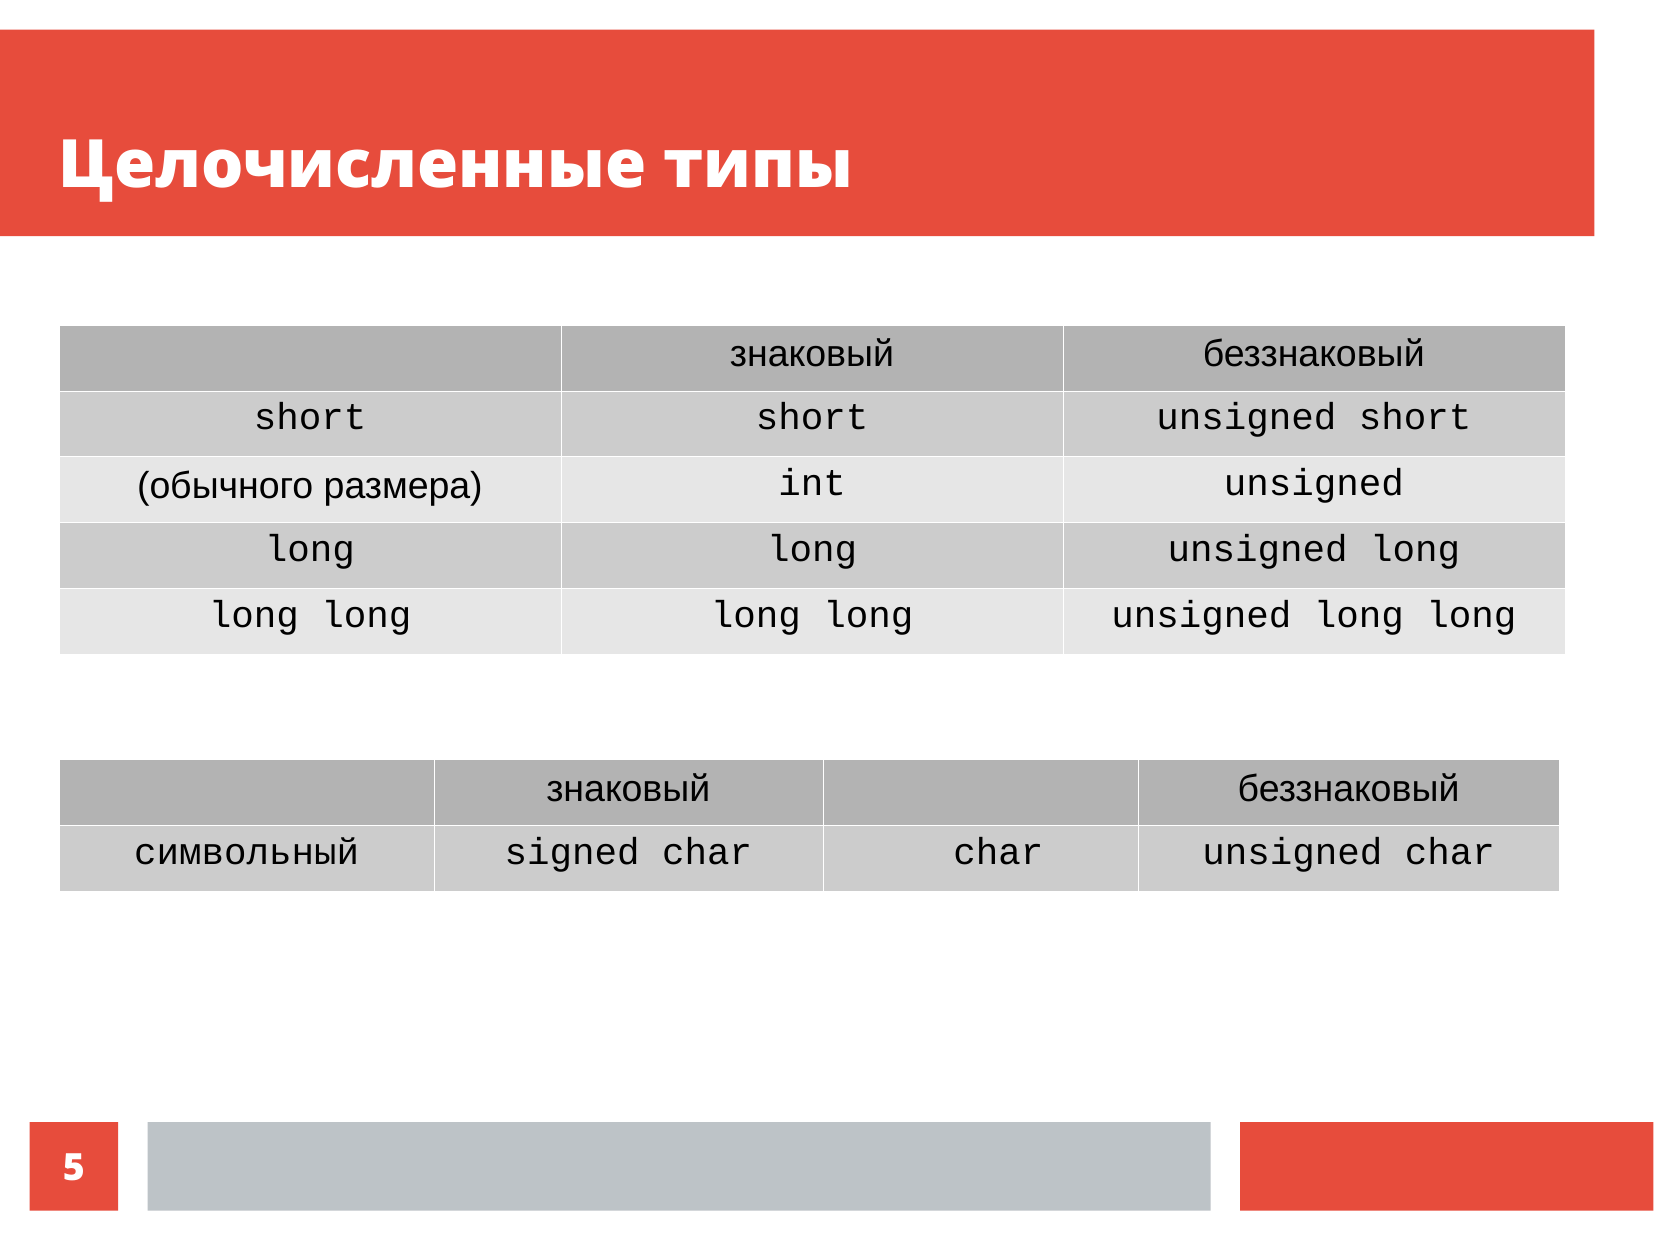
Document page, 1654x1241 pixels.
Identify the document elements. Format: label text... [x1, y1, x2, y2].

table_cell unsigned long [1064, 523, 1565, 588]
table_cell signed char [435, 826, 823, 891]
table_cell long [562, 523, 1063, 588]
table_header [60, 326, 561, 391]
title Целочисленные типы [59, 59, 1595, 207]
table_cell unsigned short [1064, 392, 1565, 456]
table_header [60, 760, 434, 825]
table_cell long long [562, 589, 1063, 654]
table_header беззнаковый [1064, 326, 1565, 391]
table_cell (обычного размера) [60, 457, 561, 522]
table_header знаковый [435, 760, 823, 825]
table_cell int [562, 457, 1063, 522]
table_cell short [60, 392, 561, 456]
table_cell unsigned char [1139, 826, 1559, 891]
table_cell unsigned [1064, 457, 1565, 522]
table_header знаковый [562, 326, 1063, 391]
table_cell long [60, 523, 561, 588]
table_cell unsigned long long [1064, 589, 1565, 654]
table_cell символьный [60, 826, 434, 891]
table_header беззнаковый [1139, 760, 1559, 825]
table_cell short [562, 392, 1063, 456]
table_cell char [824, 826, 1138, 891]
table_header [824, 760, 1138, 825]
table_cell long long [60, 589, 561, 654]
